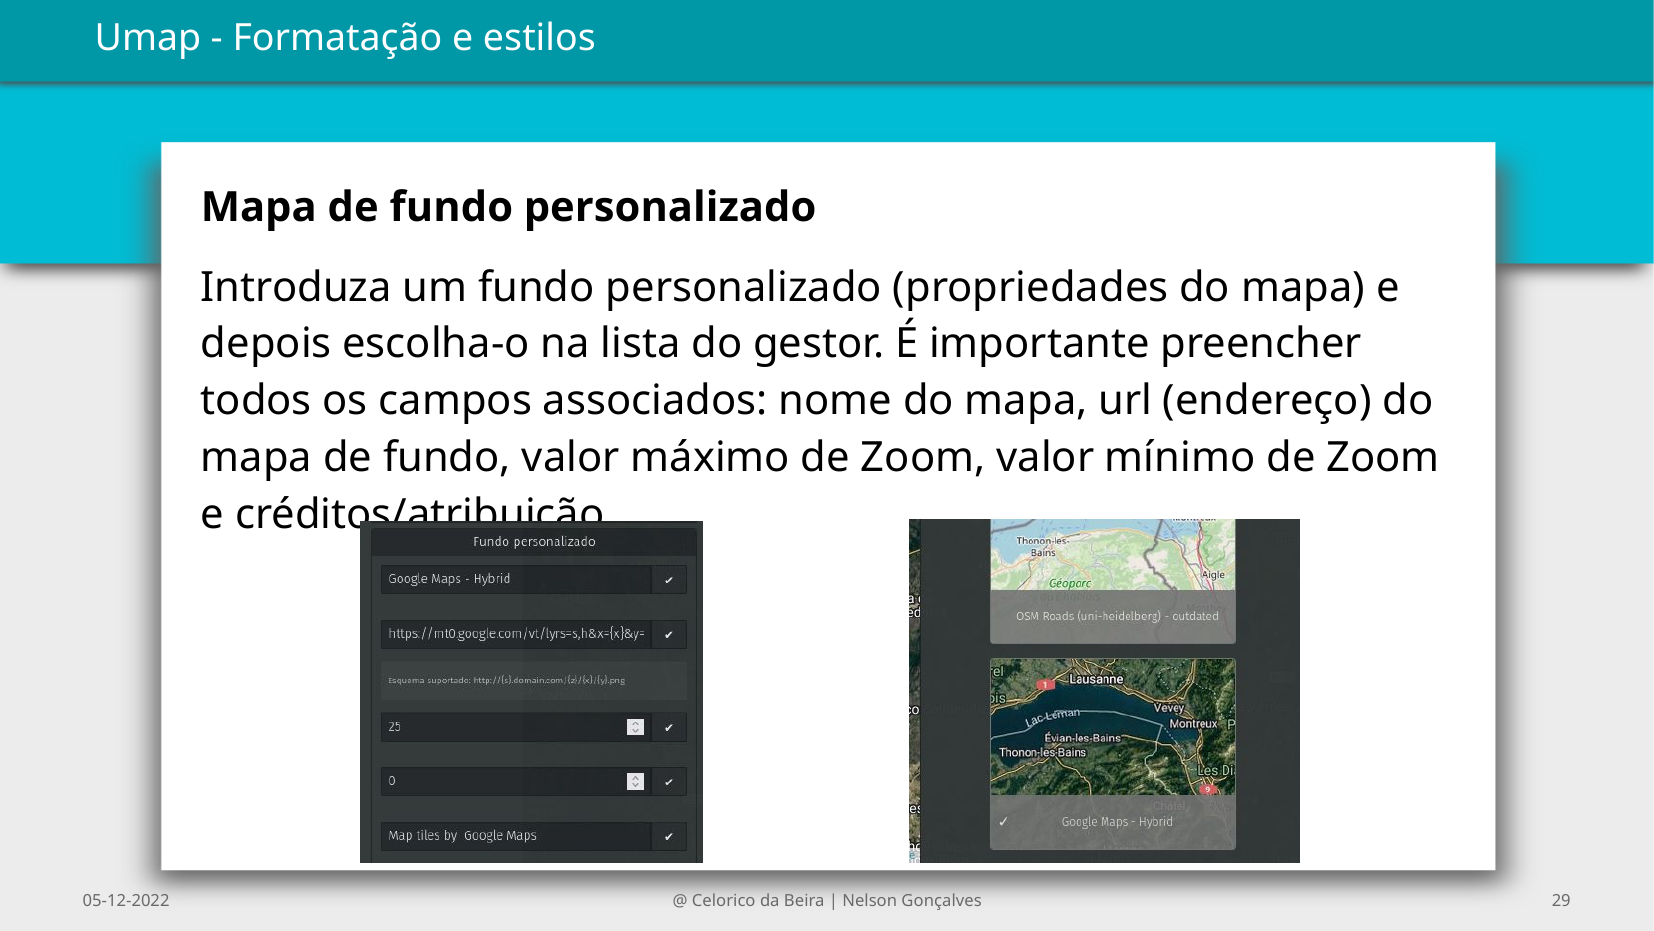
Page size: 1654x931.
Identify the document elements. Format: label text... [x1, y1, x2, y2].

title Umap - Formatação e estilos [94, 10, 1583, 63]
list Mapa de fundo personalizado Introduza um fundo personalizado (propriedades do mapa) e depois escolha-o na lista do gestor. É importante preencher todos os campos associados: nome do mapa, url (endereço) do mapa de fundo, valor máximo de Zoom, valor mínimo de Zoom e créditos/atribuição. [200, 177, 1453, 827]
picture [0, 0, 1654, 931]
